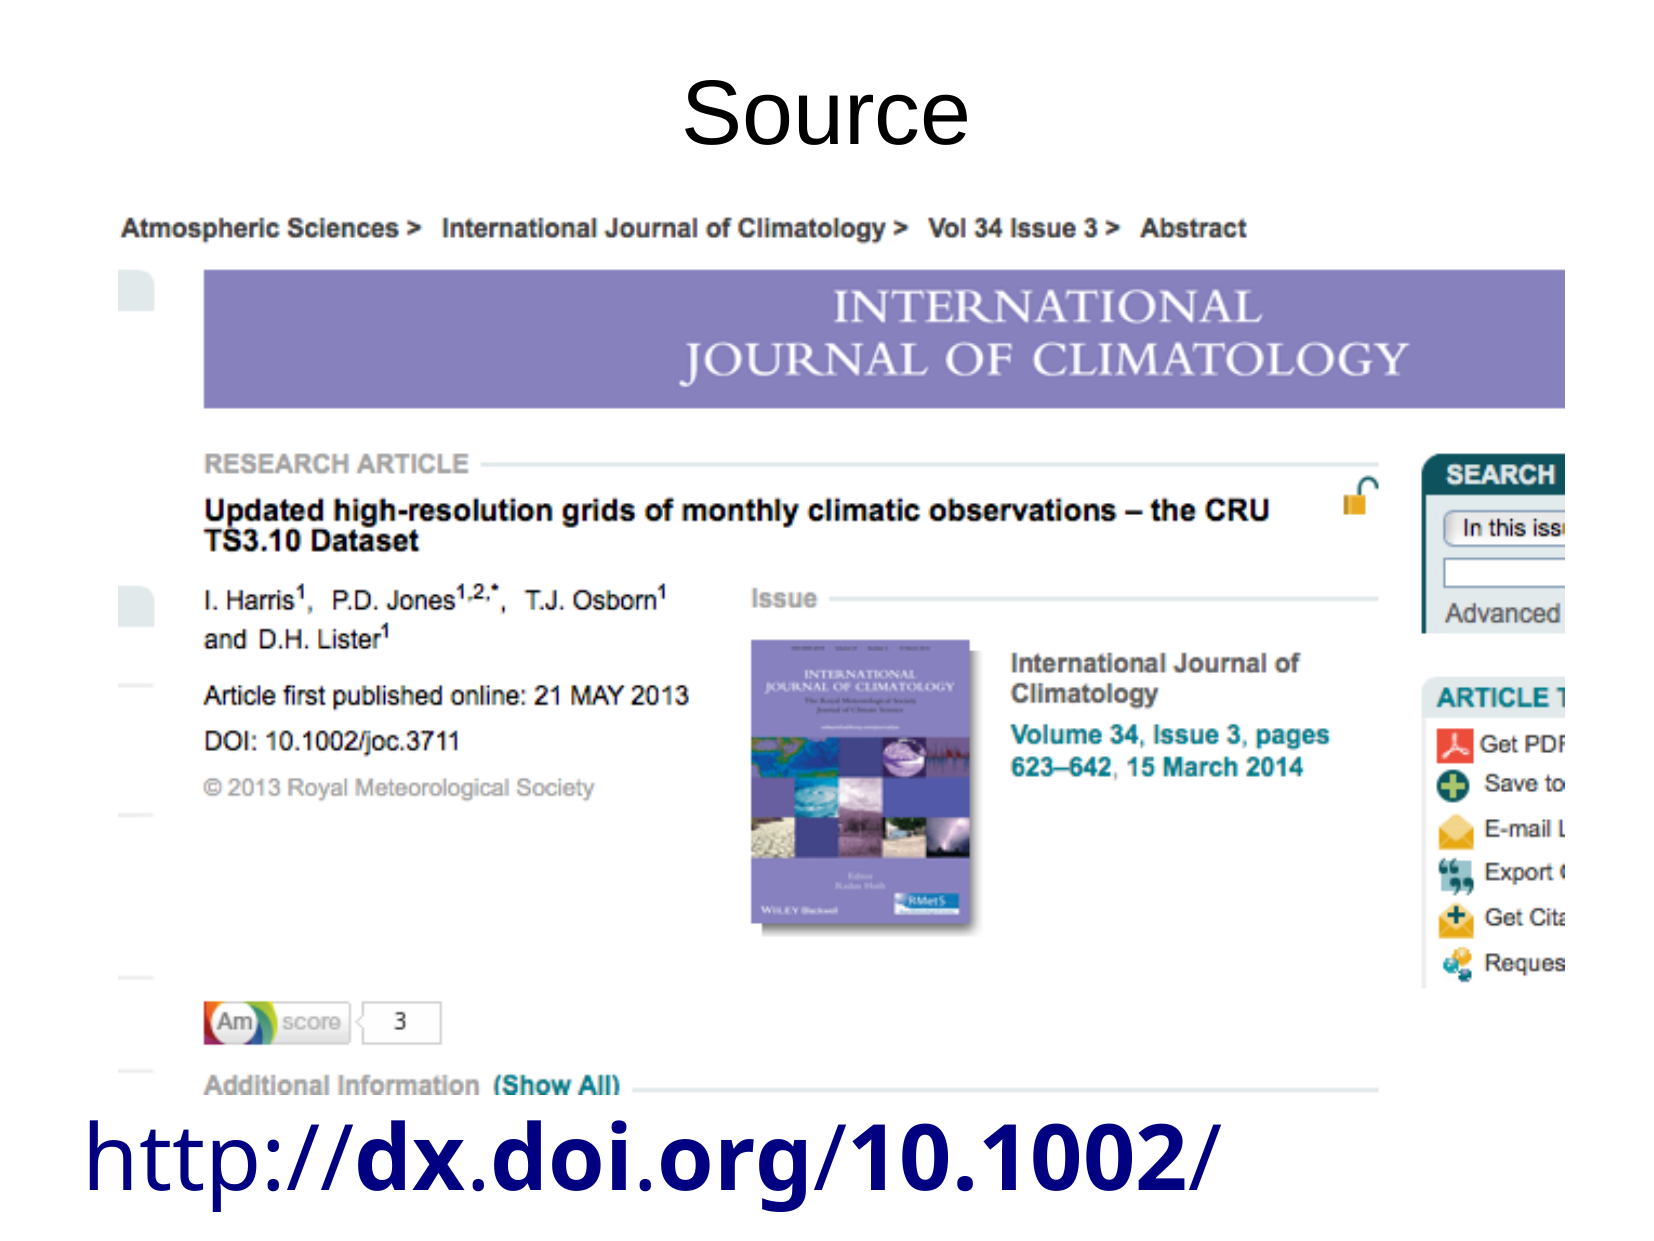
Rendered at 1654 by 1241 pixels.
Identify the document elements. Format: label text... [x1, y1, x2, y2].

list http://dx.doi.org/10.1002/joc.3711 [82, 1092, 1571, 1227]
picture [118, 186, 1565, 1092]
title Source [82, 49, 1571, 178]
